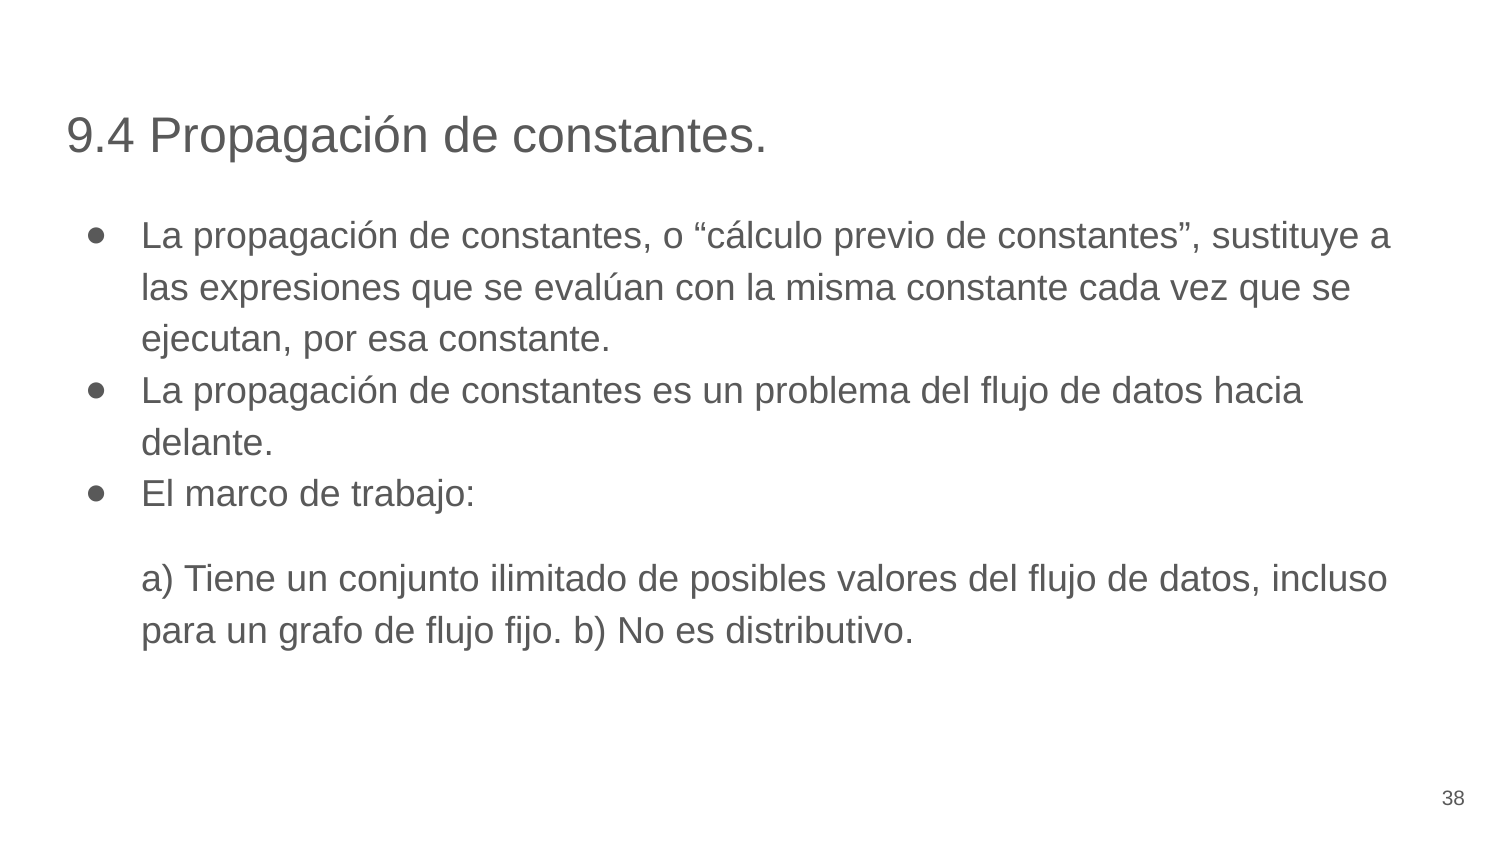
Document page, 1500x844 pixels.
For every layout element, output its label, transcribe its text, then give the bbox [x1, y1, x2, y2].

slide_number <number> [1389, 764, 1480, 830]
title 9.4 Propagación de constantes. [51, 78, 1449, 173]
list La propagación de constantes, o “cálculo previo de constantes”, sustituye a las expresiones que se evalúan con la misma constante cada vez que se ejecutan, por esa constante. La propagación de constantes es un problema del flujo de datos hacia delante. El marco de trabajo: a) Tiene un conjunto ilimitado de posibles valores del flujo de datos, incluso para un grafo de flujo fijo. b) No es distributivo. [51, 189, 1449, 750]
